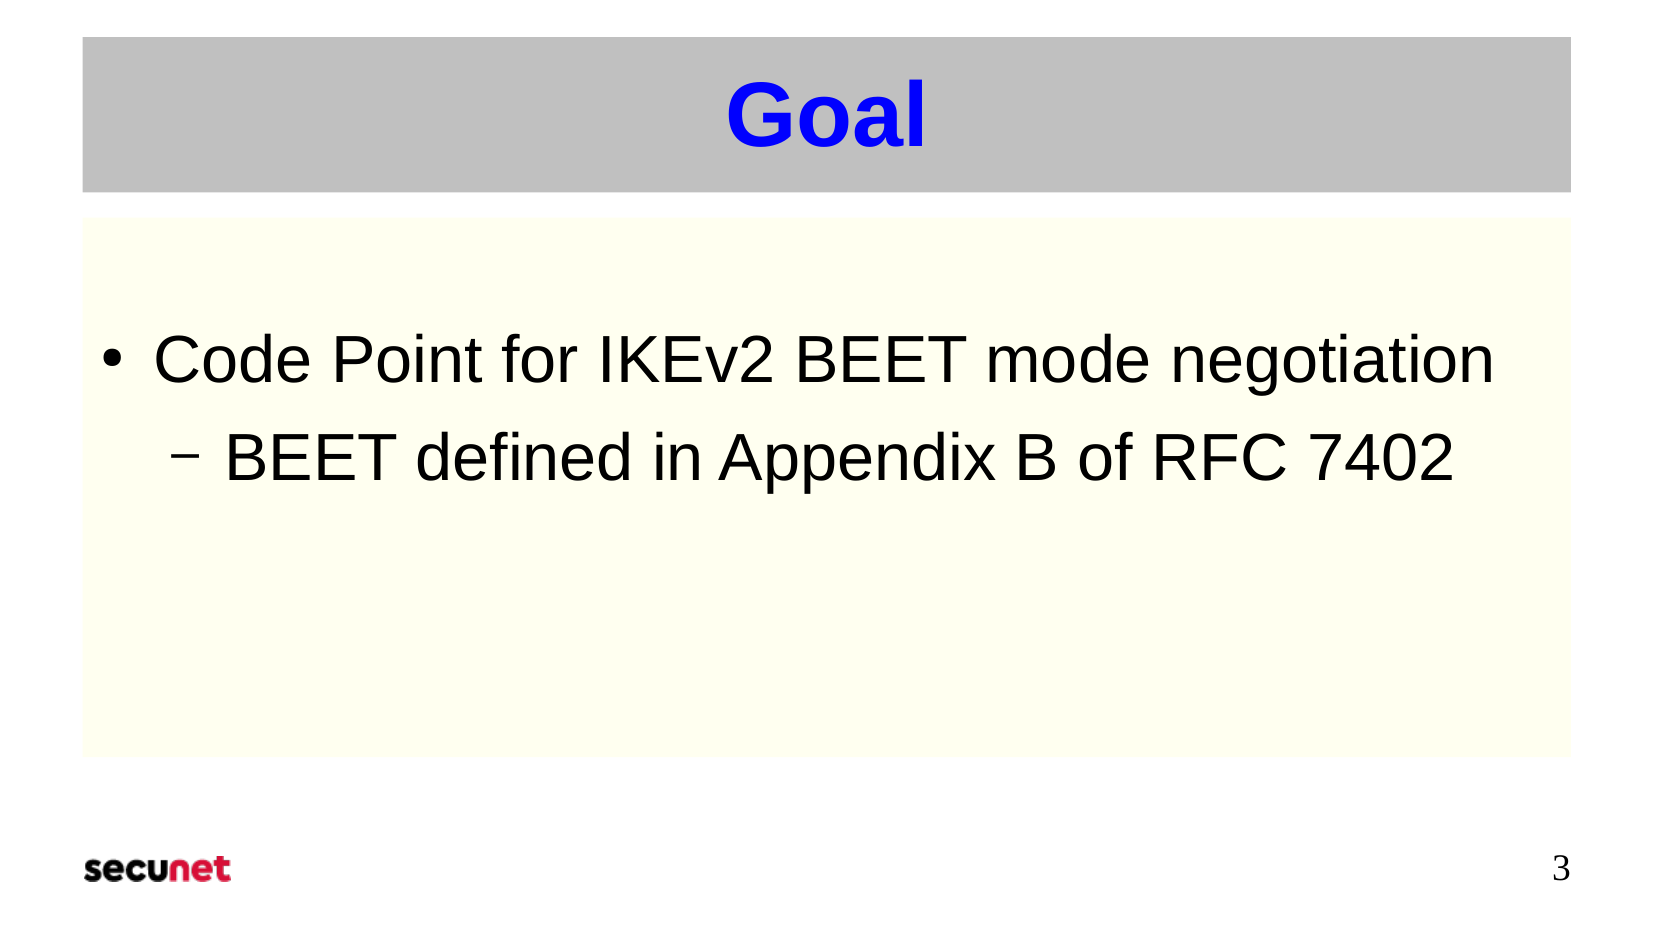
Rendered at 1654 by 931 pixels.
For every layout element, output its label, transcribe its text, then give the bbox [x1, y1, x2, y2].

title Goal [82, 37, 1571, 193]
picture [84, 856, 231, 882]
list Code Point for IKEv2 BEET mode negotiation BEET defined in Appendix B of RFC 7402 [82, 217, 1571, 758]
